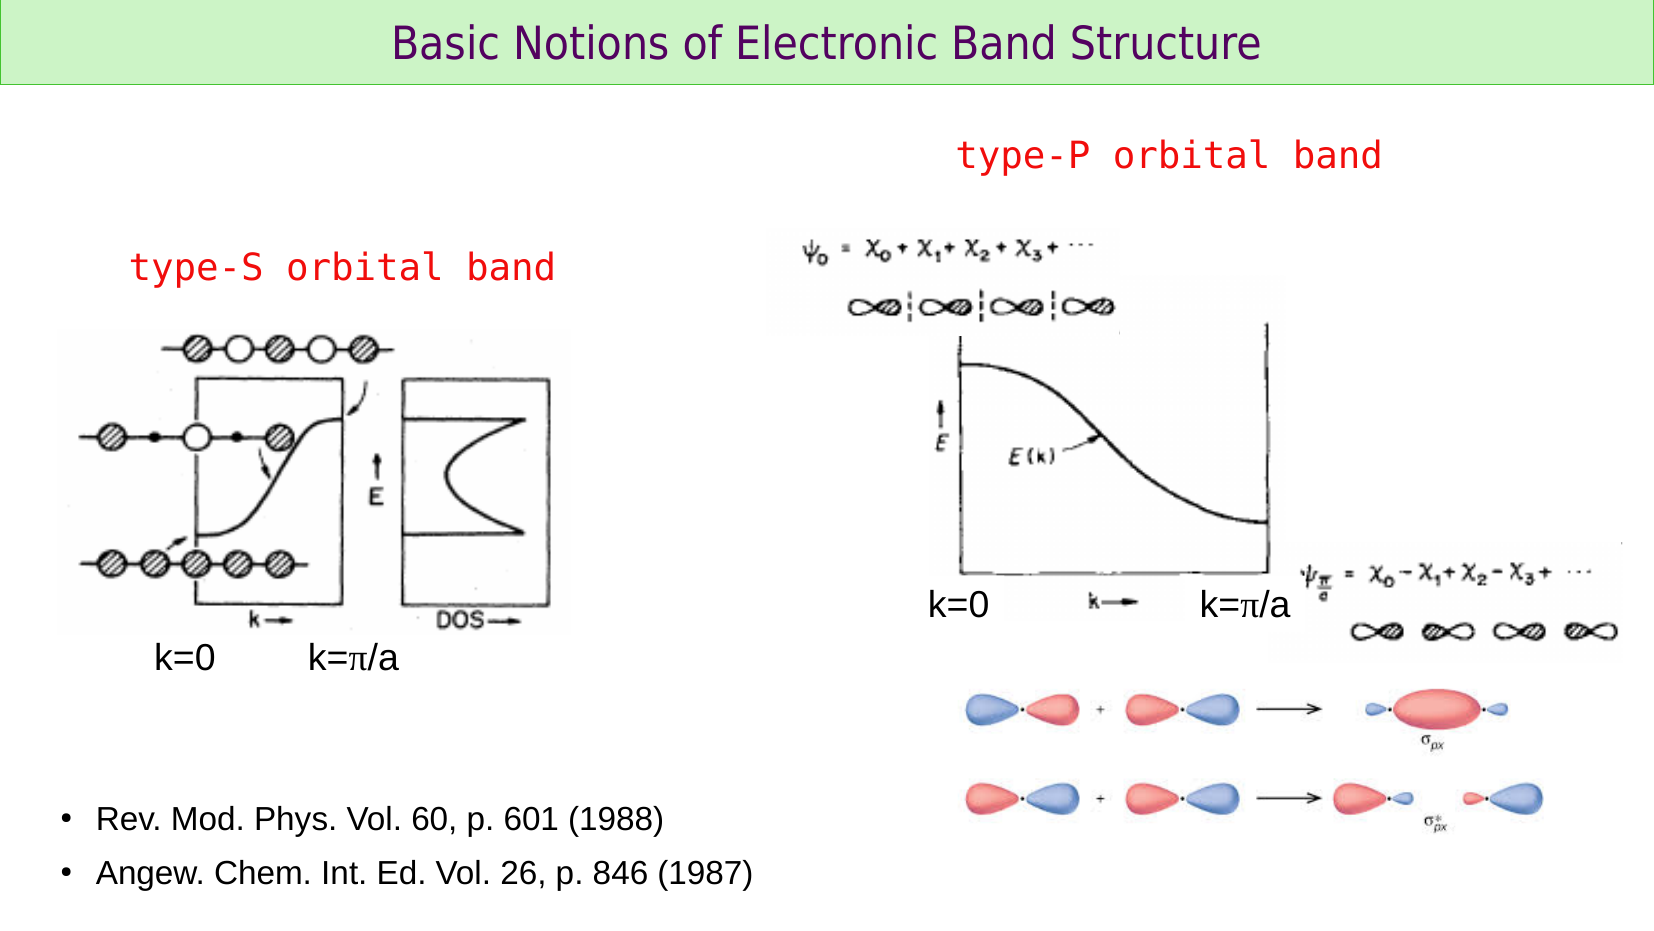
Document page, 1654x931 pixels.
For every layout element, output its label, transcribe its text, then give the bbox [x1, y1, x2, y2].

text_box k=0 [139, 628, 231, 686]
text_box type-S orbital band [113, 238, 572, 298]
text_box type-P orbital band [940, 126, 1398, 185]
picture [57, 329, 571, 635]
text_box [0, 0, 1654, 85]
text_box k=0 [913, 575, 1005, 633]
text_box k=π/a [1184, 575, 1306, 633]
picture [947, 678, 1548, 840]
picture [766, 228, 1623, 663]
text_box k=π/a [293, 628, 414, 686]
text_box Basic Notions of Electronic Band Structure [376, 9, 1278, 78]
text_box Rev. Mod. Phys. Vol. 60, p. 601 (1988) Angew. Chem. Int. Ed. Vol. 26, p. 846 (1987) [45, 787, 770, 900]
